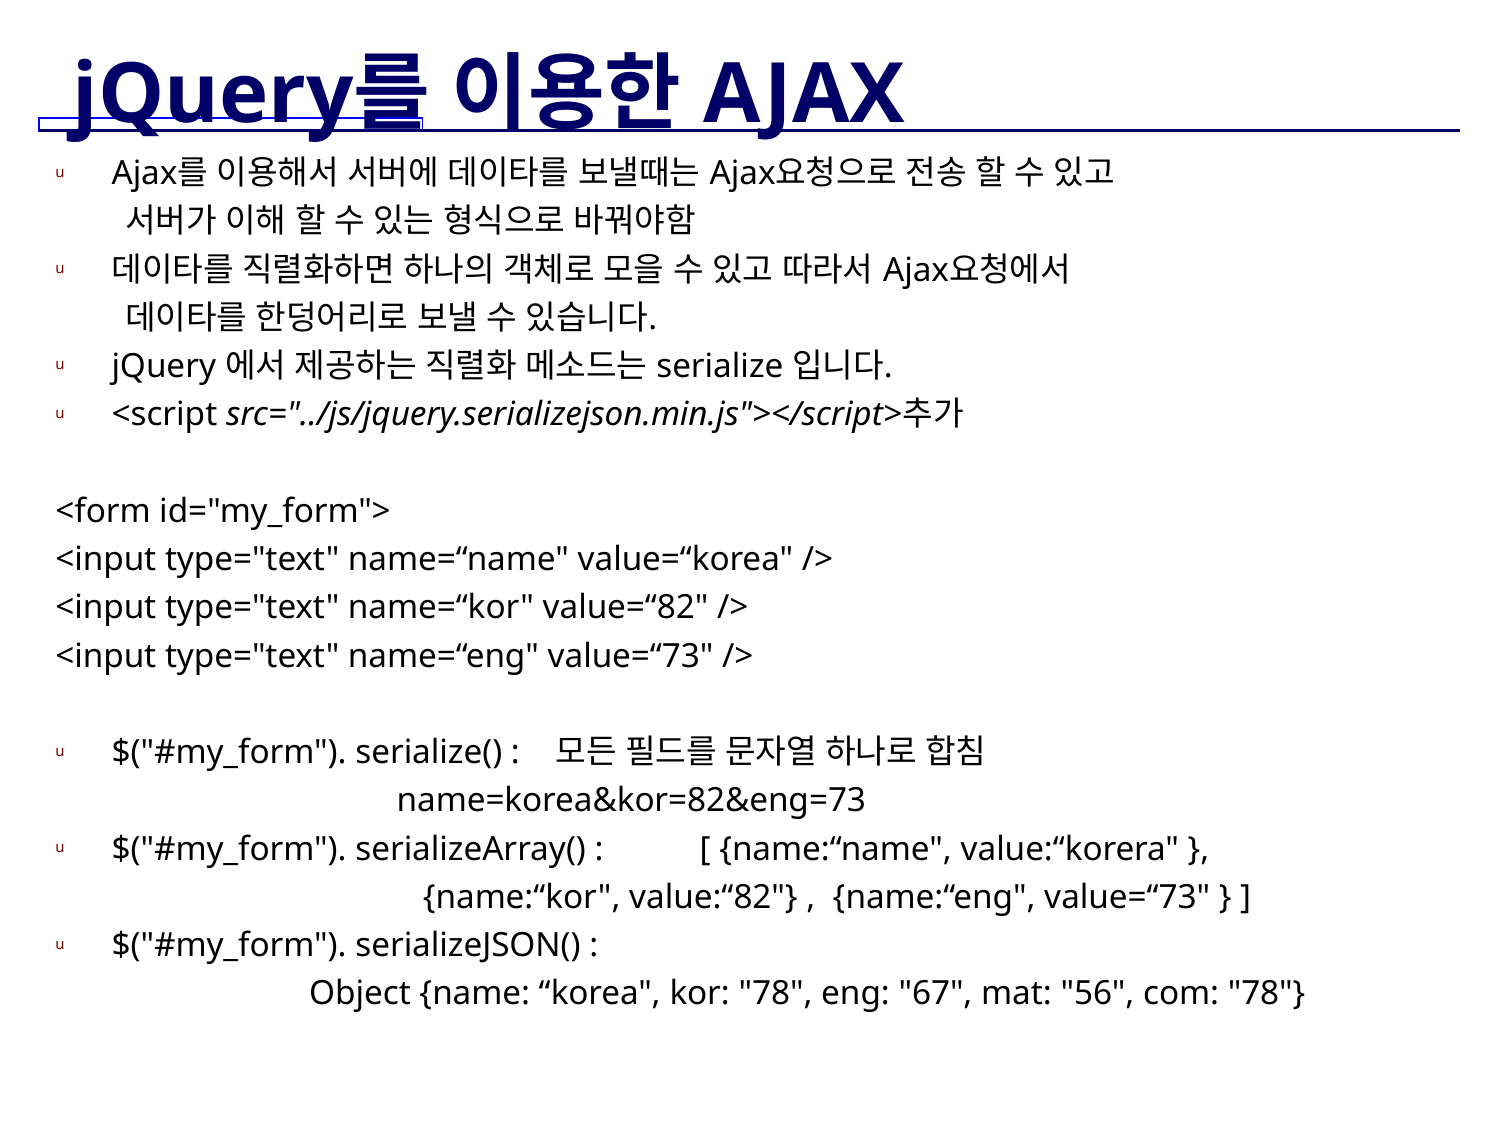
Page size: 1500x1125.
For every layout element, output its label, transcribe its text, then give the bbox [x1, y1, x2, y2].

list Ajax를 이용해서 서버에 데이타를 보낼때는 Ajax요청으로 전송 할 수 있고 서버가 이해 할 수 있는 형식으로 바꿔야함 데이타를 직렬화하면 하나의 객체로 모을 수 있고 따라서 Ajax요청에서 데이타를 한덩어리로 보낼 수 있습니다. jQuery 에서 제공하는 직렬화 메소드는 serialize 입니다. <script src="../js/jquery.serializejson.min.js"></script>추가 <form id="my_form"> <input type="text" name=“name" value=“korea" /> <input type="text" name=“kor" value=“82" /> <input type="text" name=“eng" value=“73" /> $("#my_form"). serialize() : 모든 필드를 문자열 하나로 합침 name=korea&kor=82&eng=73 $("#my_form"). serializeArray() : [ {name:“name", value:“korera" }, {name:“kor", value:“82"} , {name:“eng", value=“73" } ] $("#my_form"). serializeJSON() : Object {name: “korea", kor: "78", eng: "67", mat: "56", com: "78"} [40, 143, 1467, 1086]
title jQuery를 이용한 AJAX [58, 31, 1077, 110]
